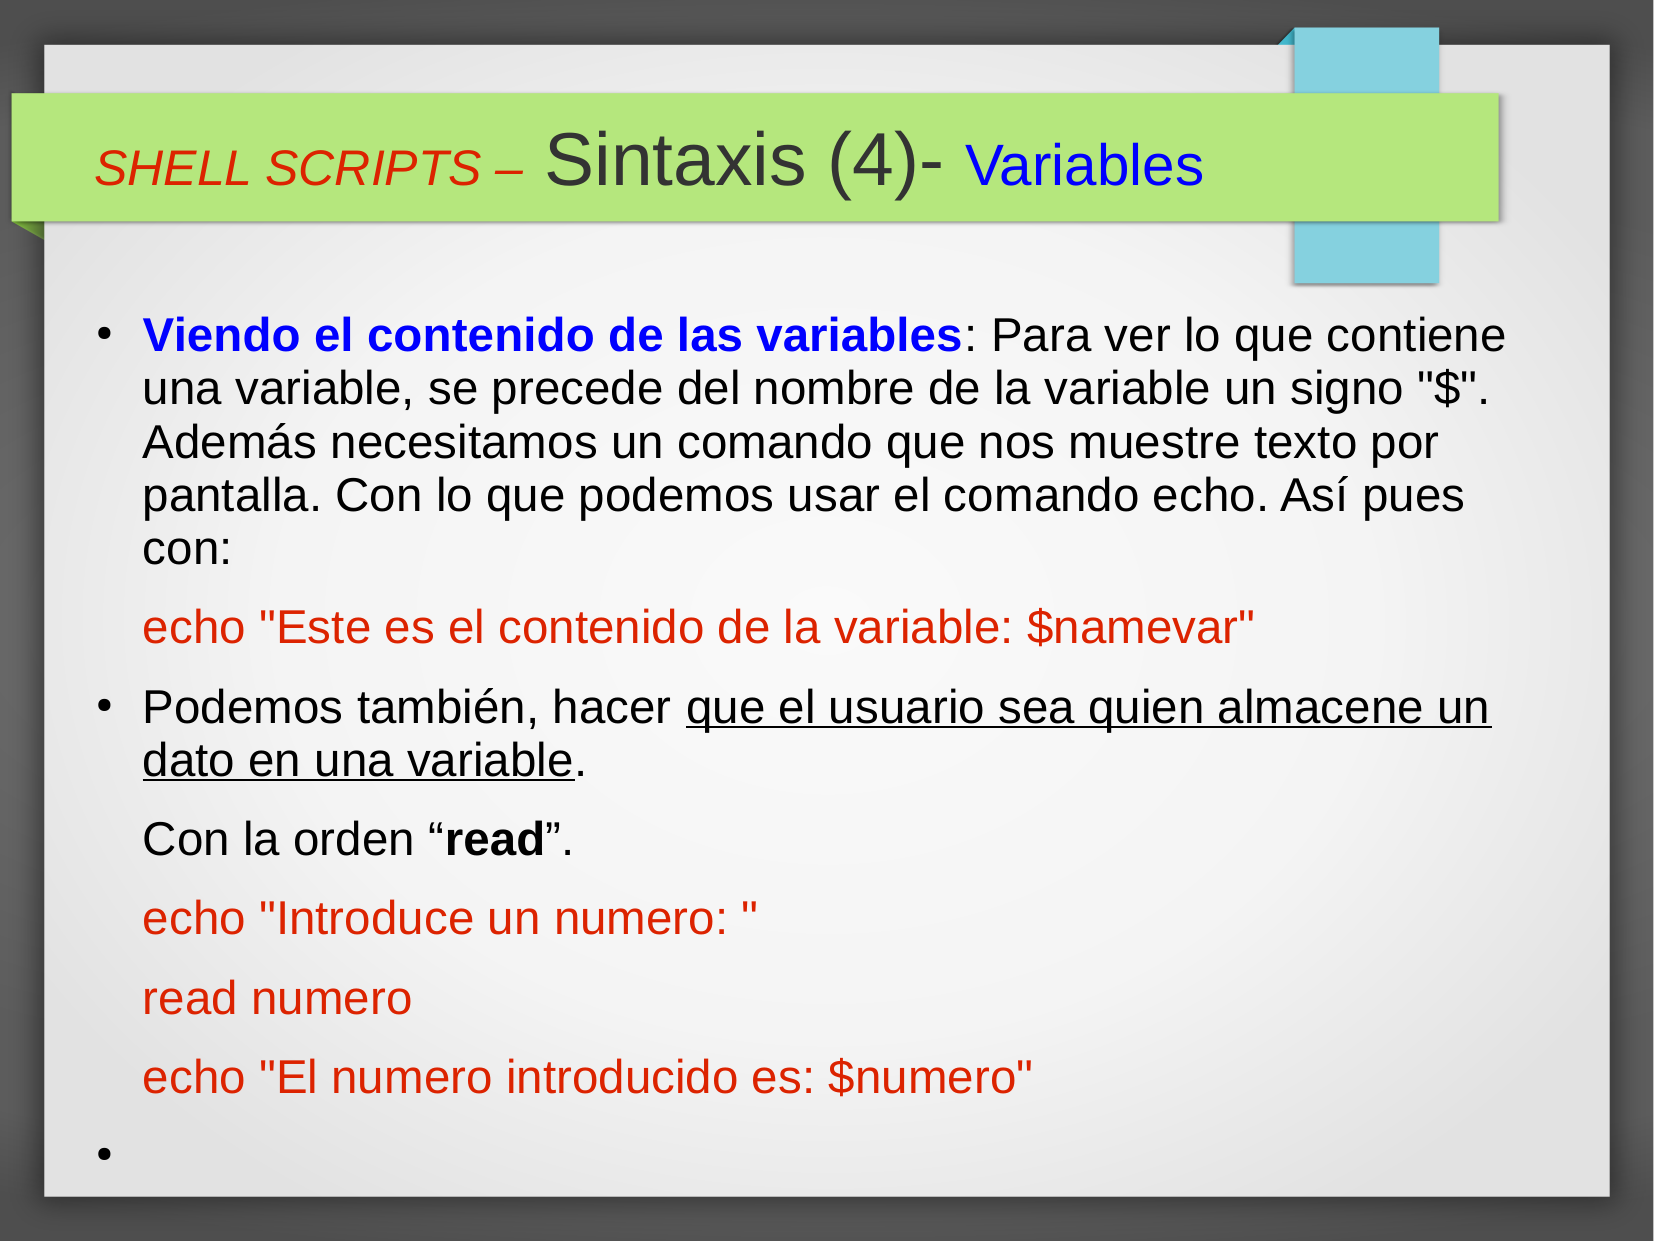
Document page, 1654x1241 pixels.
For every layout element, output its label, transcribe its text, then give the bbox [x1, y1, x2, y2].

list Viendo el contenido de las variables: Para ver lo que contiene una variable, se precede del nombre de la variable un signo "$". Además necesitamos un comando que nos muestre texto por pantalla. Con lo que podemos usar el comando echo. Así pues con: echo "Este es el contenido de la variable: $namevar" Podemos también, hacer que el usuario sea quien almacene un dato en una variable. Con la orden “read”. echo "Introduce un numero: " read numero echo "El numero introducido es: $numero" [80, 308, 1512, 1111]
picture [0, 0, 1654, 1241]
title SHELL SCRIPTS – Sintaxis (4)- Variables [70, 106, 1229, 213]
